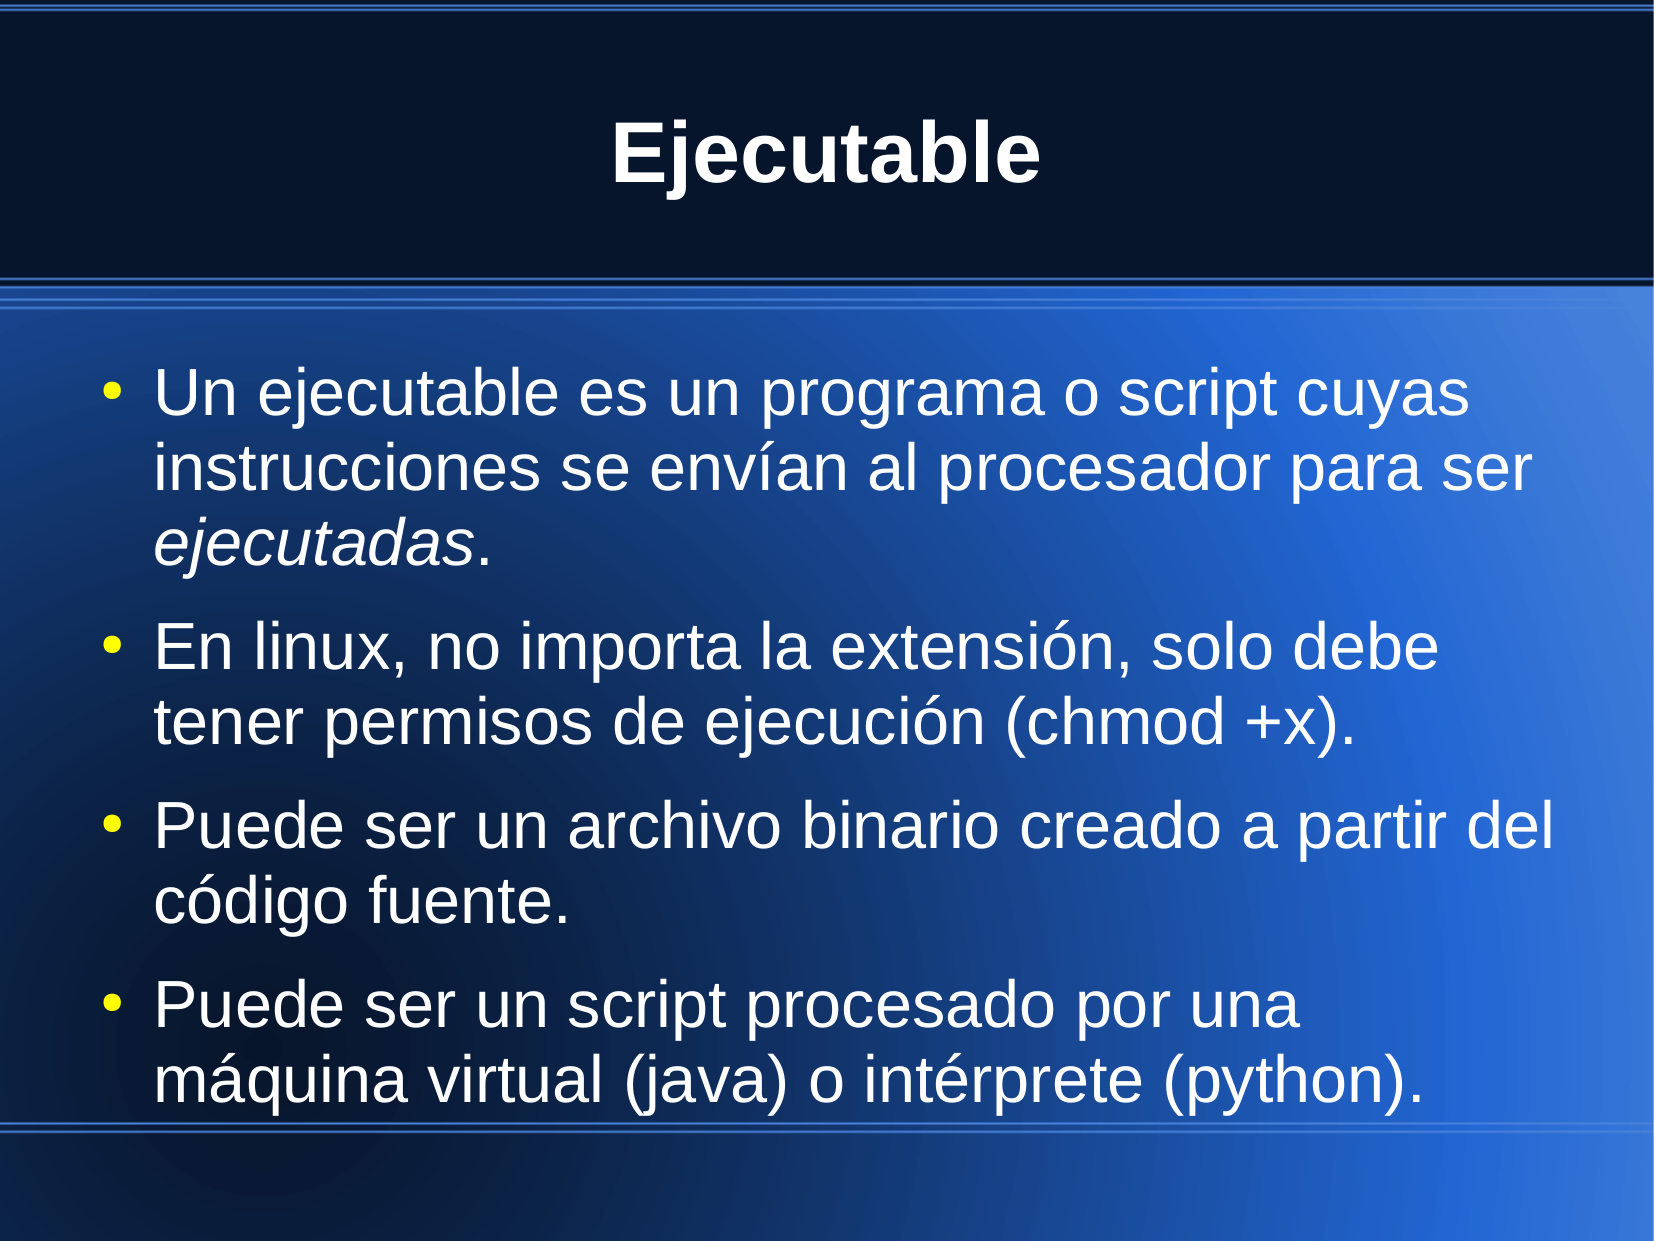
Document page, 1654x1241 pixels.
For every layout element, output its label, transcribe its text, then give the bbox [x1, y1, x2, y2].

title Ejecutable [82, 49, 1571, 257]
list Un ejecutable es un programa o script cuyas instrucciones se envían al procesador para ser ejecutadas. En linux, no importa la extensión, solo debe tener permisos de ejecución (chmod +x). Puede ser un archivo binario creado a partir del código fuente. Puede ser un script procesado por una máquina virtual (java) o intérprete (python). [82, 355, 1571, 1117]
picture [0, 0, 1654, 1241]
